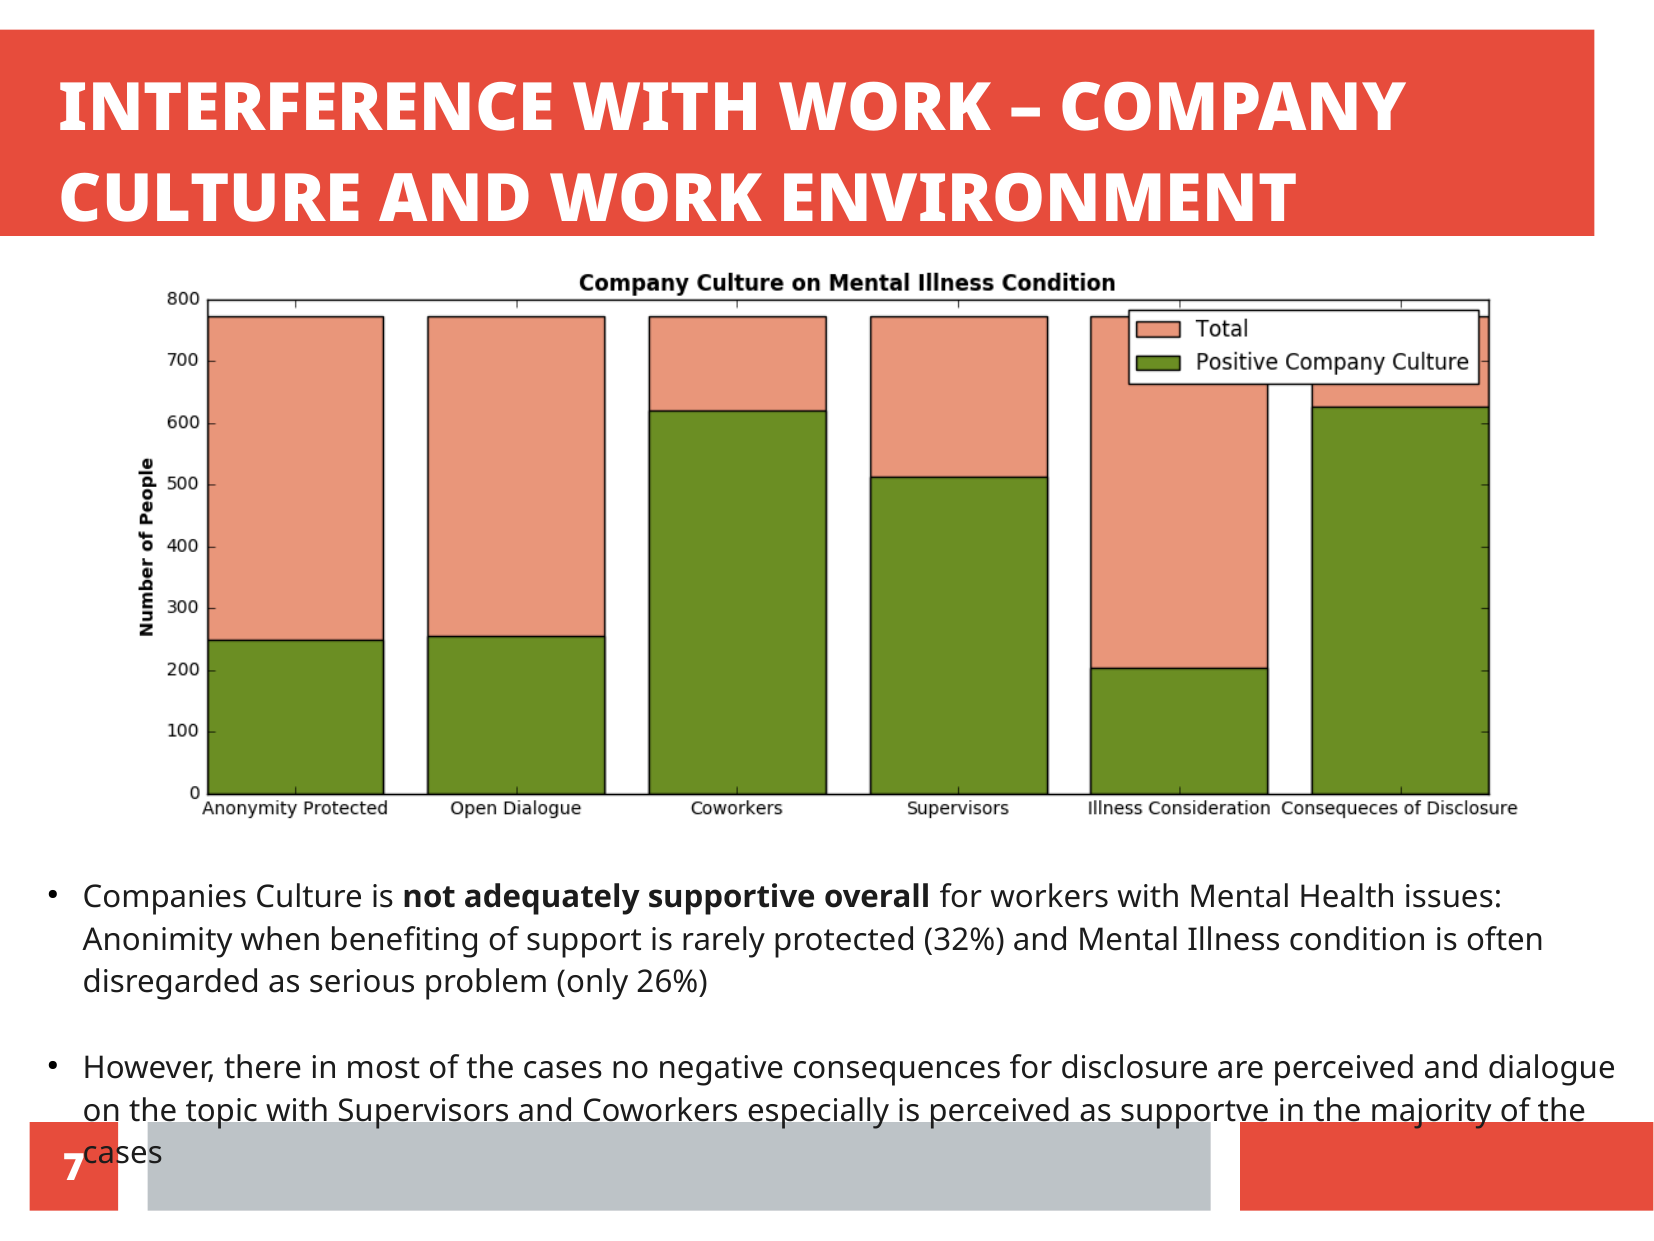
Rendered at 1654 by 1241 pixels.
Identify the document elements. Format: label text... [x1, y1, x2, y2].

text_box Companies Culture is not adequately supportive overall for workers with Mental Health issues: Anonimity when benefiting of support is rarely protected (32%) and Mental Illness condition is often disregarded as serious problem (only 26%) However, there in most of the cases no negative consequences for disclosure are perceived and dialogue on the topic with Supervisors and Coworkers especially is perceived as supportve in the majority of the cases [47, 874, 1630, 1016]
title INTERFERENCE WITH WORK – COMPANY CULTURE AND WORK ENVIRONMENT [59, 59, 1595, 207]
picture [0, 236, 1654, 873]
